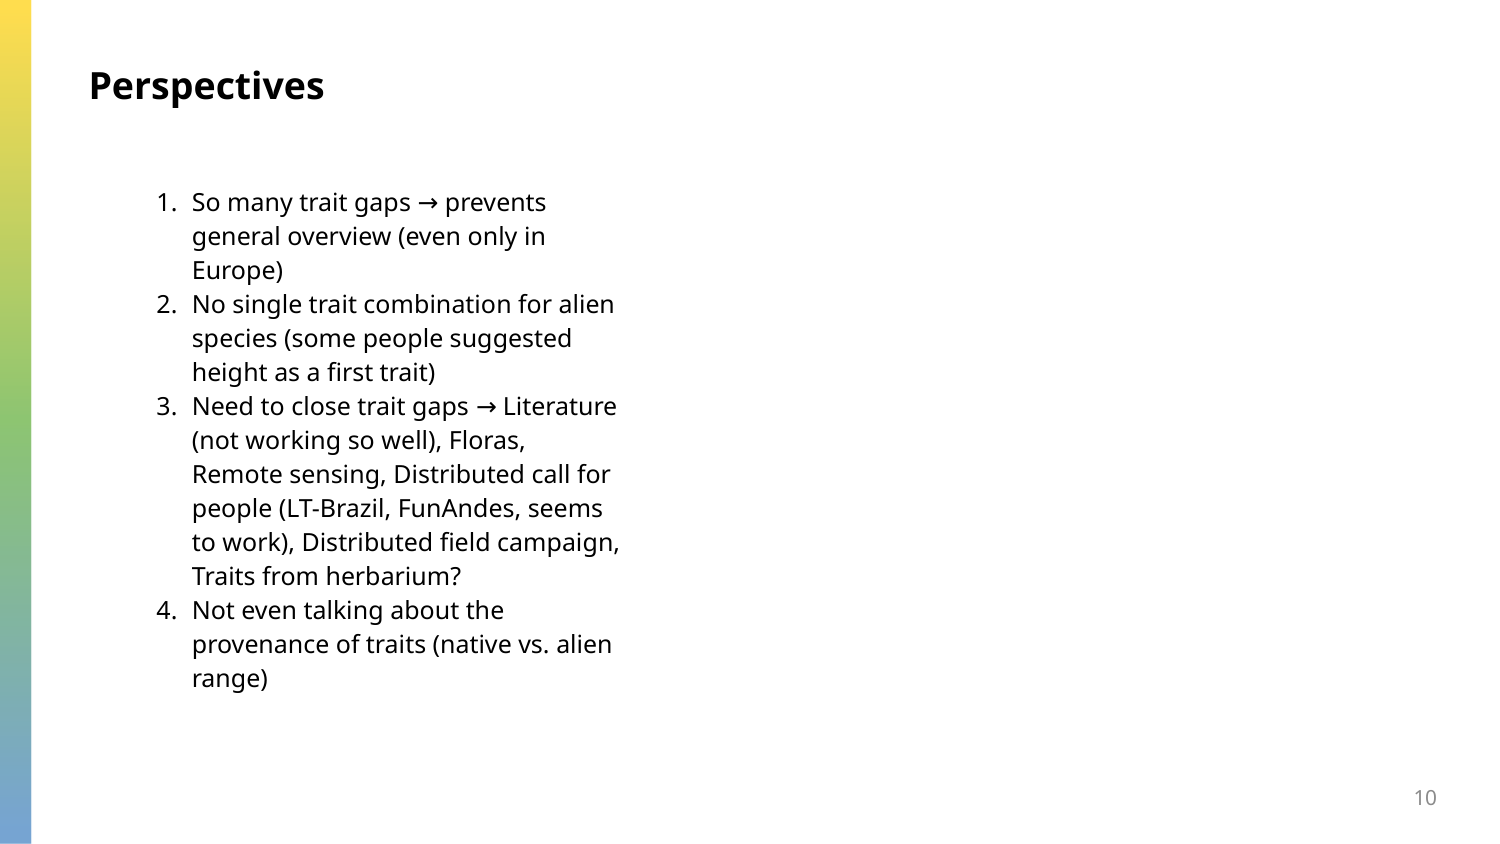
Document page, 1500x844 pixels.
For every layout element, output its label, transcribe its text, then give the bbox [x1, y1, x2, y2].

text_box So many trait gaps → prevents general overview (even only in Europe) No single trait combination for alien species (some people suggested height as a first trait) Need to close trait gaps → Literature (not working so well), Floras, Remote sensing, Distributed call for people (LT-Brazil, FunAndes, seems to work), Distributed field campaign, Traits from herbarium? Not even talking about the provenance of traits (native vs. alien range) [141, 177, 638, 681]
picture [0, 0, 1500, 844]
slide_number <number> [1240, 767, 1437, 813]
list Perspectives [88, 61, 1442, 157]
